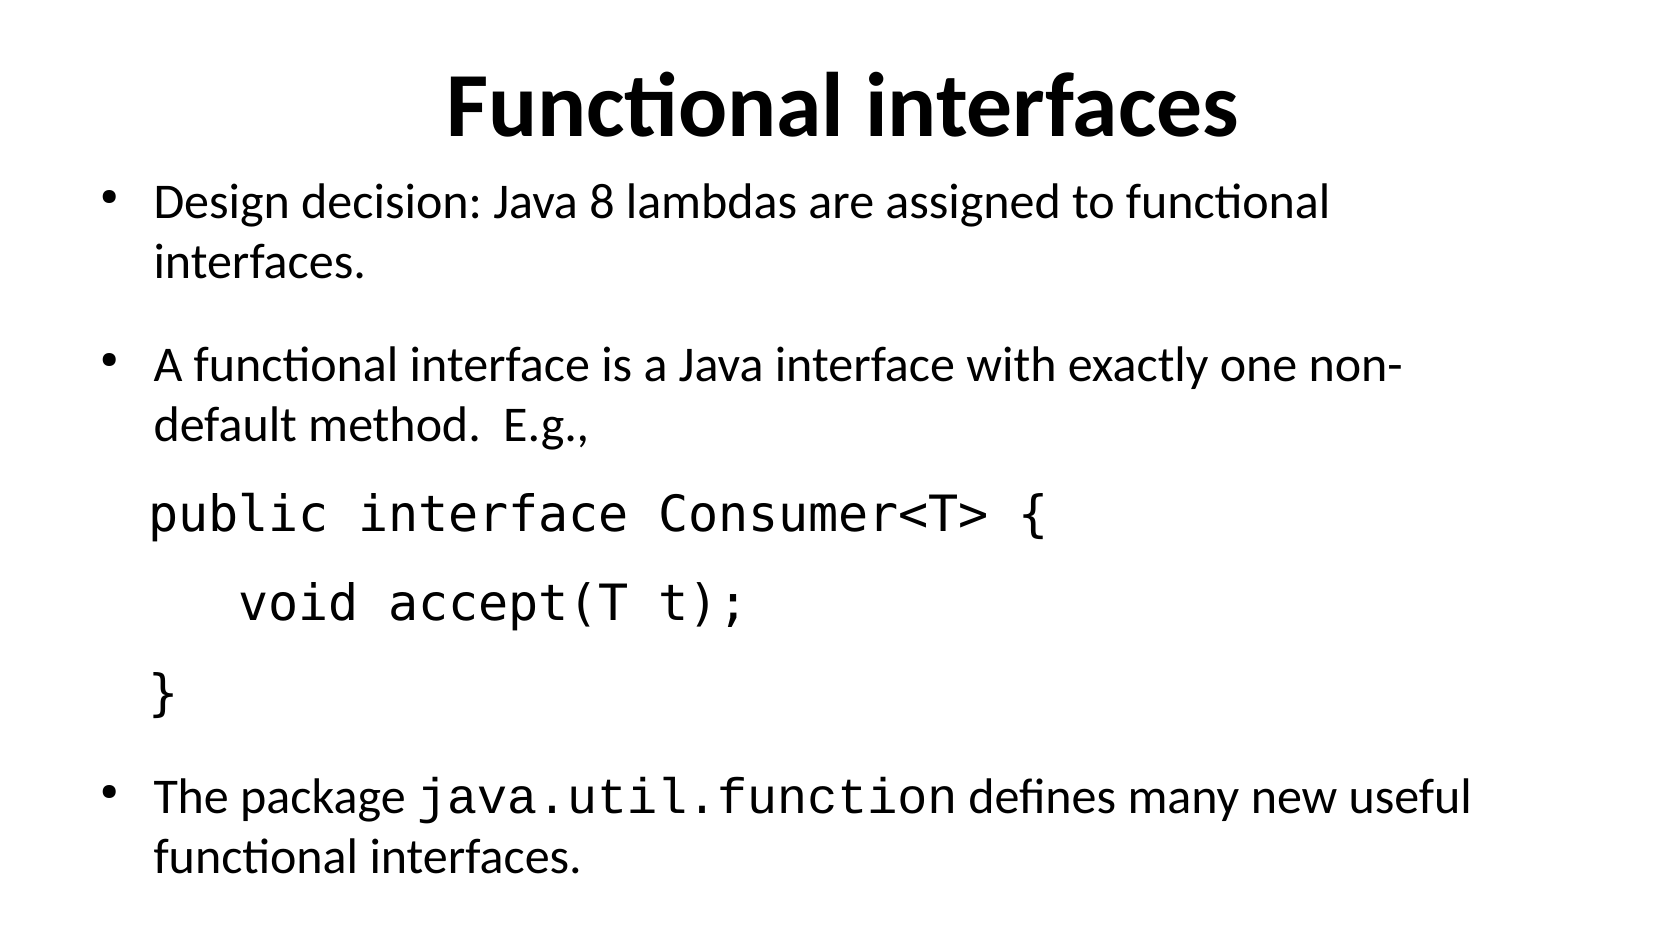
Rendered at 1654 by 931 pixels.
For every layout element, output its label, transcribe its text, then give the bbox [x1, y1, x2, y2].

list Design decision: Java 8 lambdas are assigned to functional interfaces. A functional interface is a Java interface with exactly one non-default method. E.g., public interface Consumer<T> { void accept(T t); } The package java.util.function defines many new useful functional interfaces. [82, 168, 1538, 889]
title Functional interfaces [82, 37, 1571, 147]
